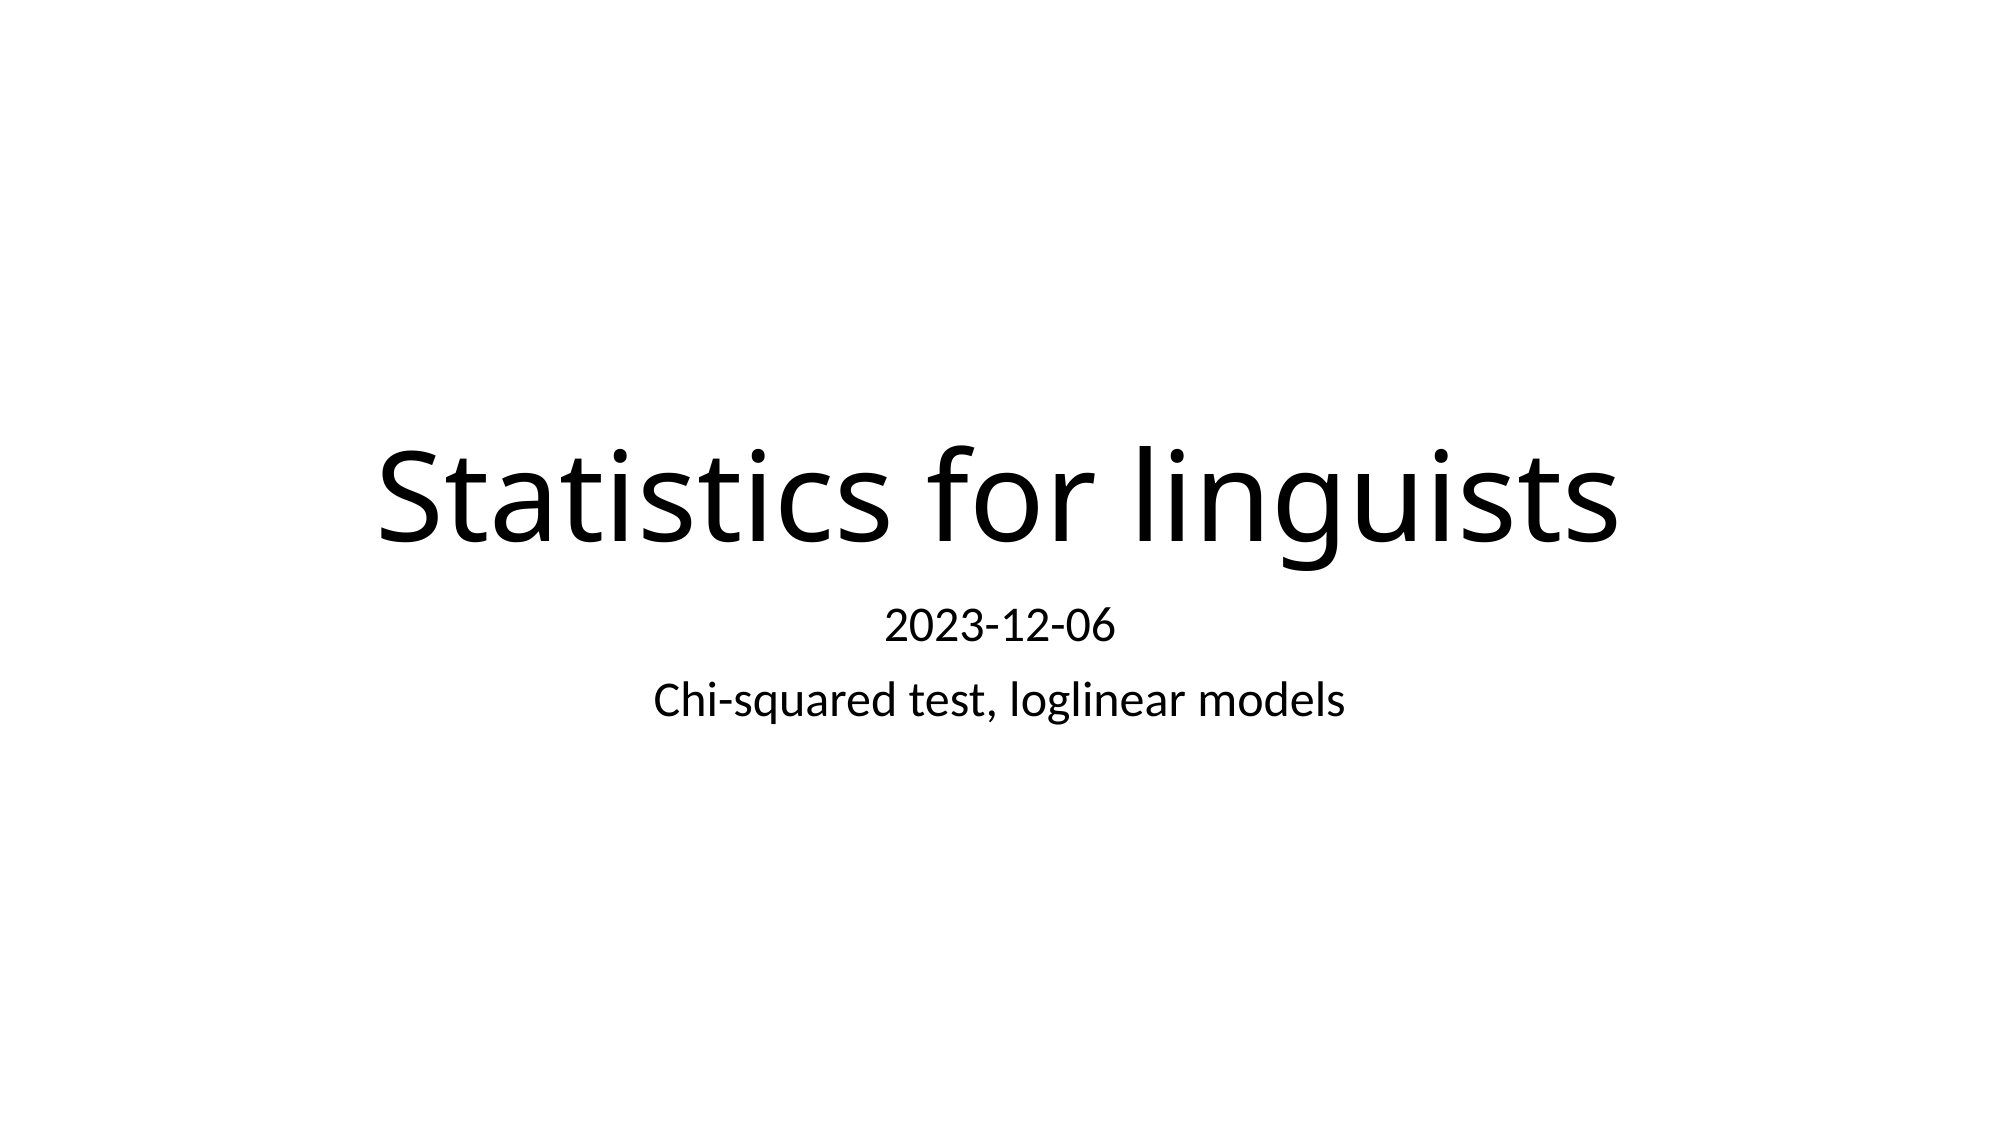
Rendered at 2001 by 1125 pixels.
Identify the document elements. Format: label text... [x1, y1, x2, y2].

subtitle 2023-12-06 Chi-squared test, loglinear models [249, 590, 1750, 863]
title Statistics for linguists [249, 184, 1750, 576]
